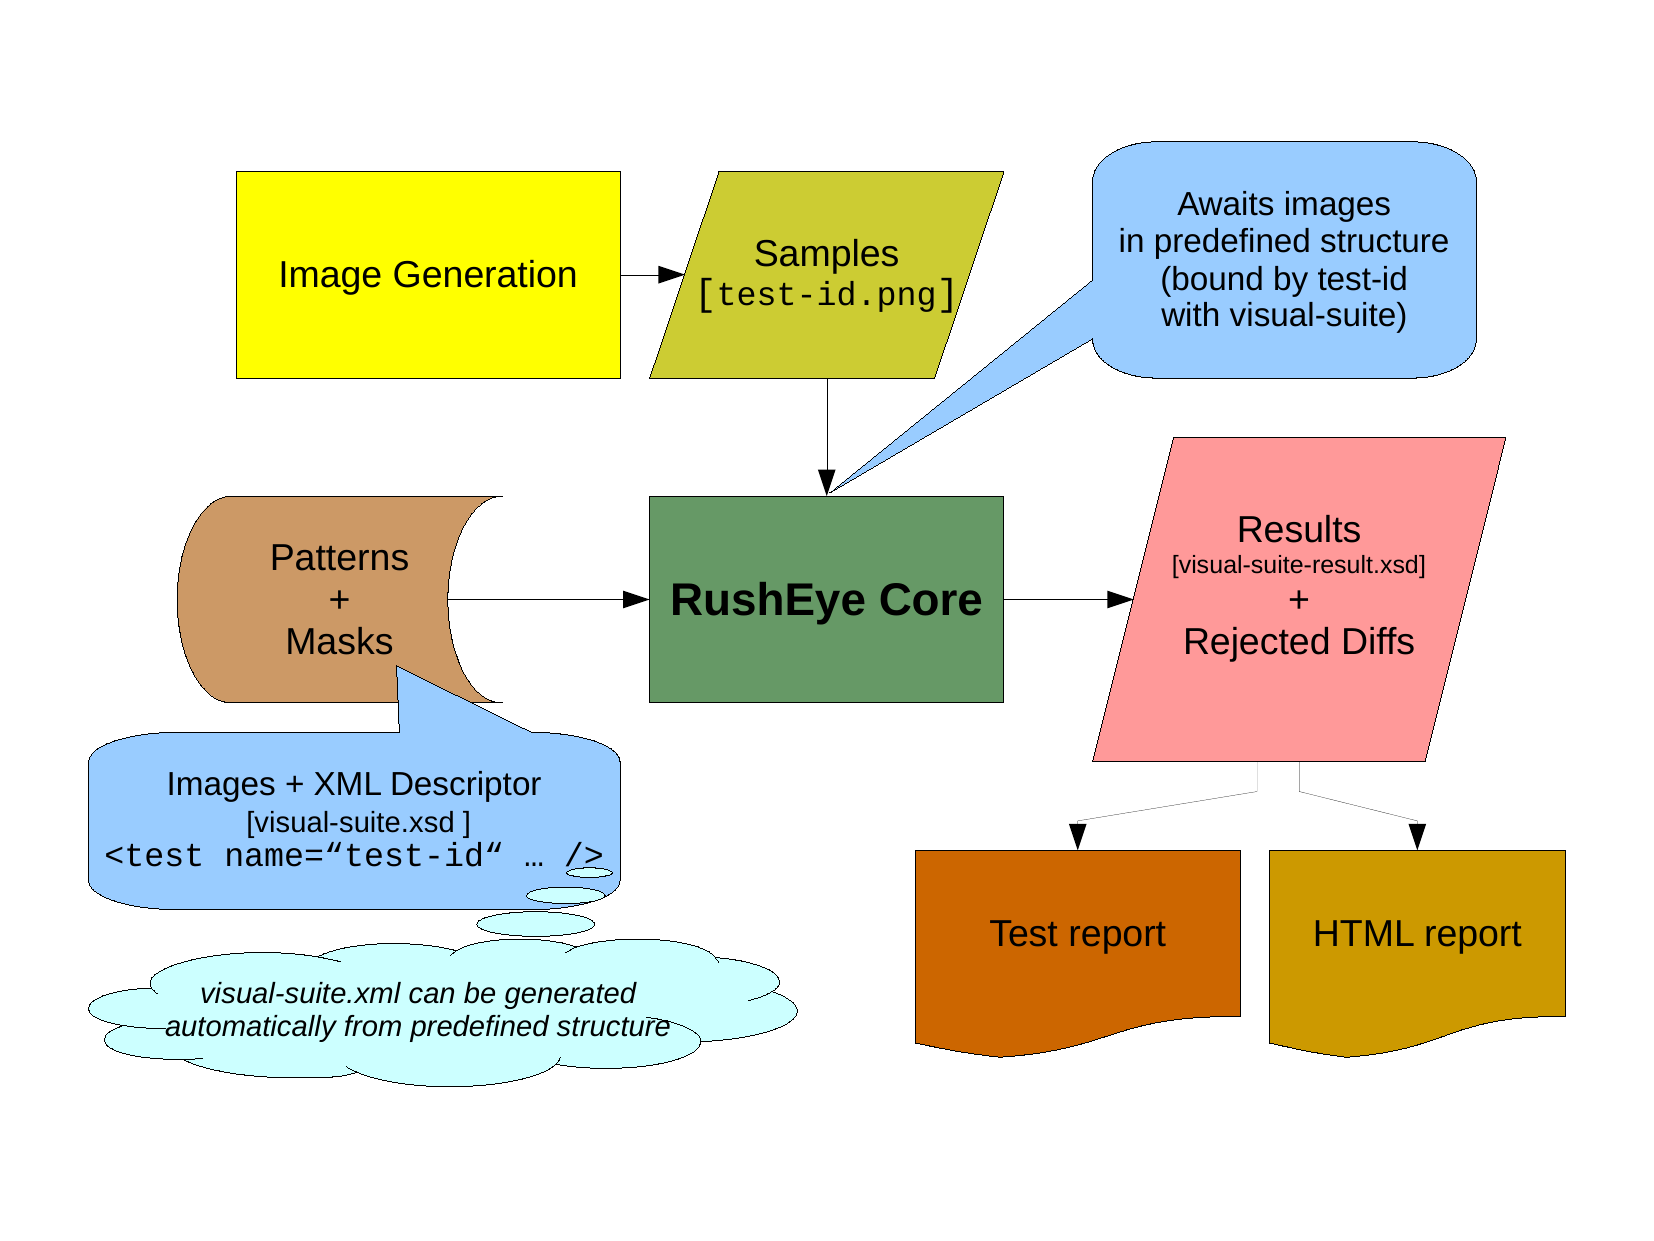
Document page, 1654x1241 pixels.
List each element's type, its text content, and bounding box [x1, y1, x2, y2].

text_box Test report [915, 850, 1241, 1058]
text_box Image Generation [236, 171, 621, 379]
text_box Awaits images in predefined structure (bound by test-id with visual-suite) [829, 141, 1477, 493]
text_box visual-suite.xml can be generated automatically from predefined structure [476, 911, 595, 937]
text_box Samples [test-id.png] [649, 171, 1004, 379]
text_box visual-suite.xml can be generated automatically from predefined structure [88, 939, 798, 1087]
text_box Results [visual-suite-result.xsd] + Rejected Diffs [1092, 437, 1506, 762]
text_box Images + XML Descriptor [visual-suite.xsd ] <test name=“test-id“ … /> [88, 665, 621, 910]
text_box Patterns + Masks [177, 496, 503, 703]
text_box HTML report [1269, 850, 1566, 1058]
text_box RushEye Core [649, 496, 1004, 703]
